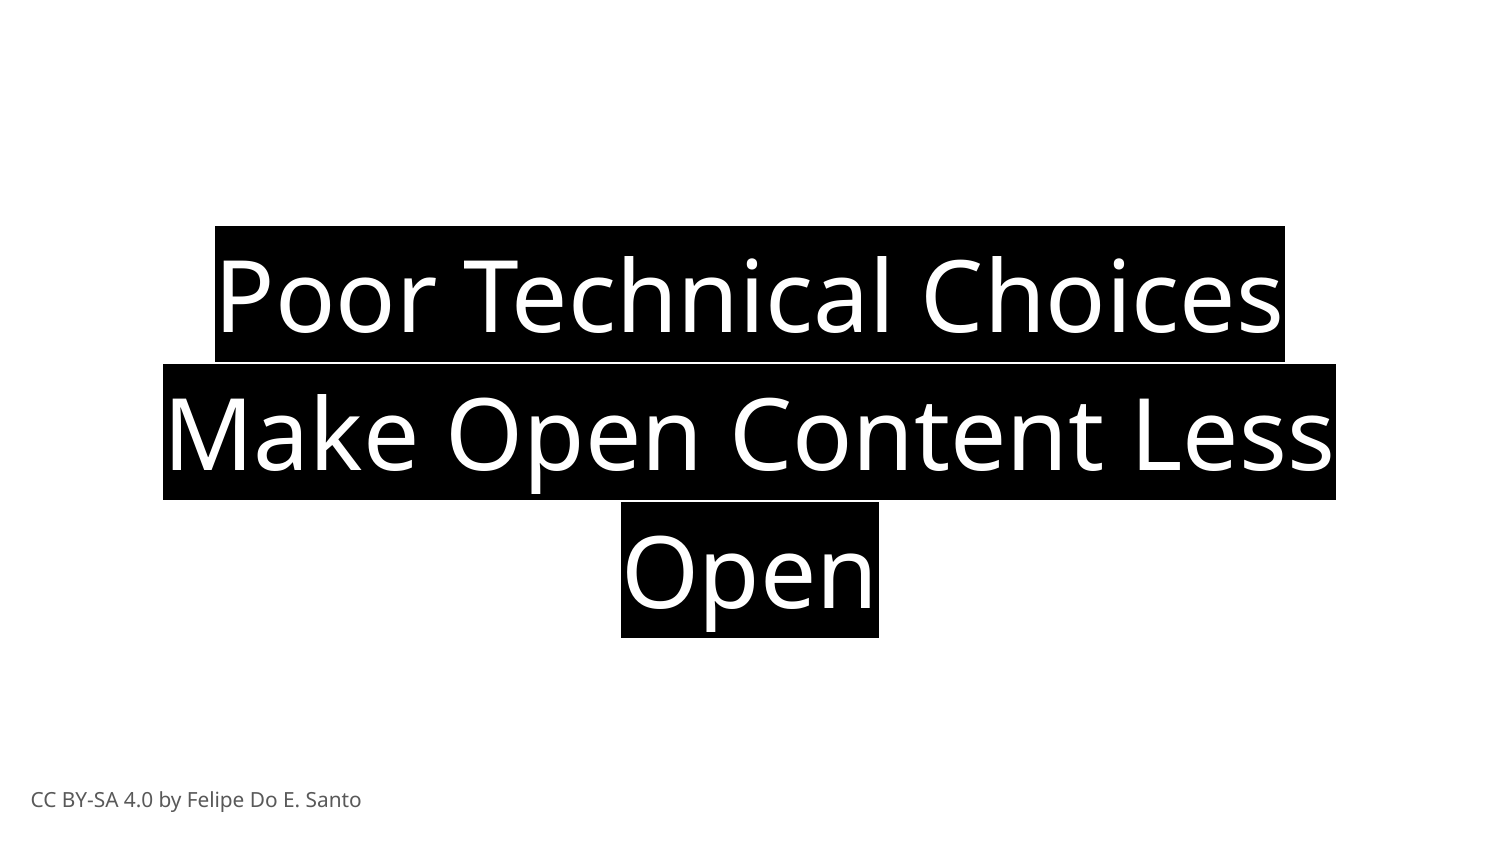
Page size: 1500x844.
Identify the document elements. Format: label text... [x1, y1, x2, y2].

title Poor Technical Choices Make Open Content Less Open [51, 101, 1449, 742]
text_box CC BY-SA 4.0 by Felipe Do E. Santo [15, 771, 437, 826]
